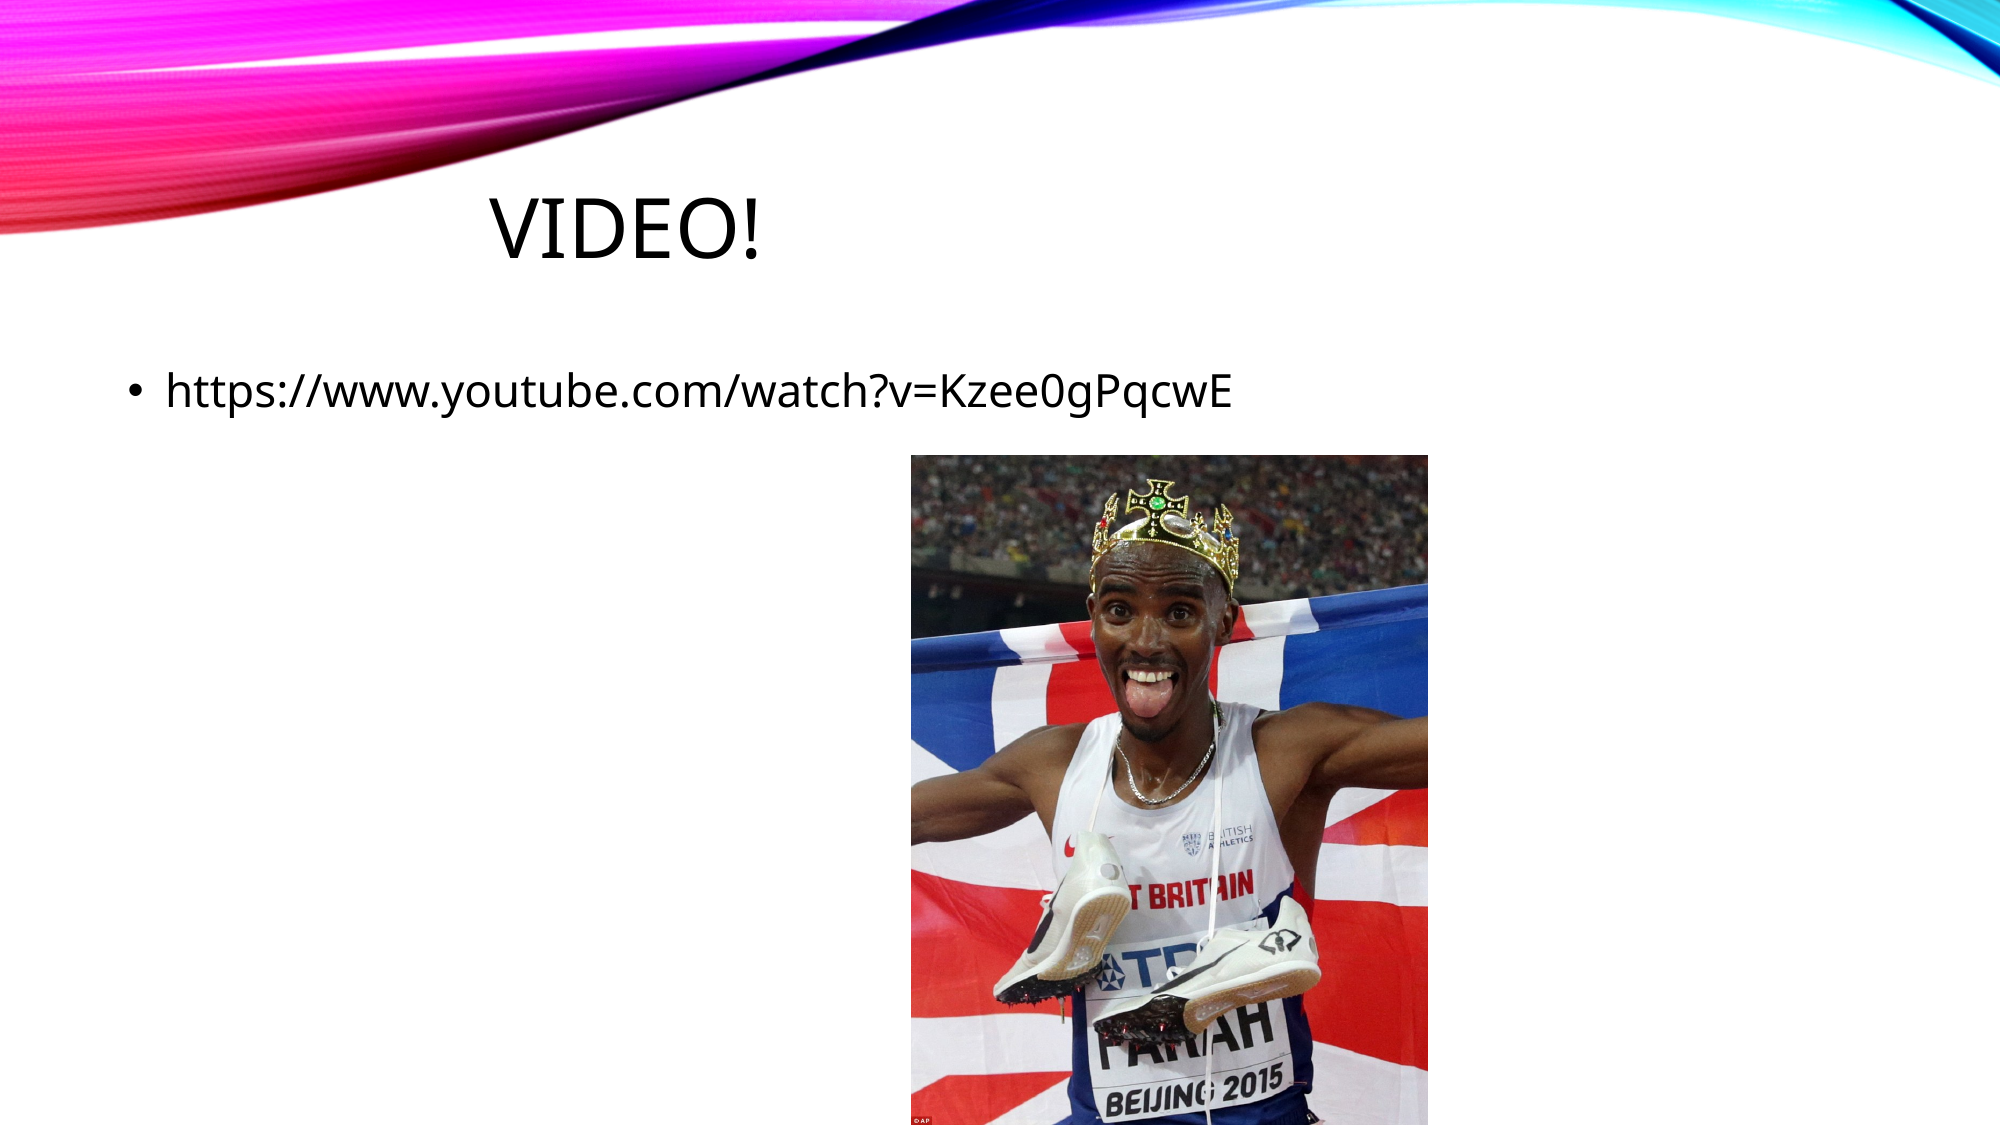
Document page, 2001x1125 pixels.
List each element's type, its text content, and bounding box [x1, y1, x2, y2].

title VIDEO! [474, 125, 1888, 338]
picture [911, 455, 1428, 1125]
list https://www.youtube.com/watch?v=Kzee0gPqcwE [112, 360, 1888, 1021]
